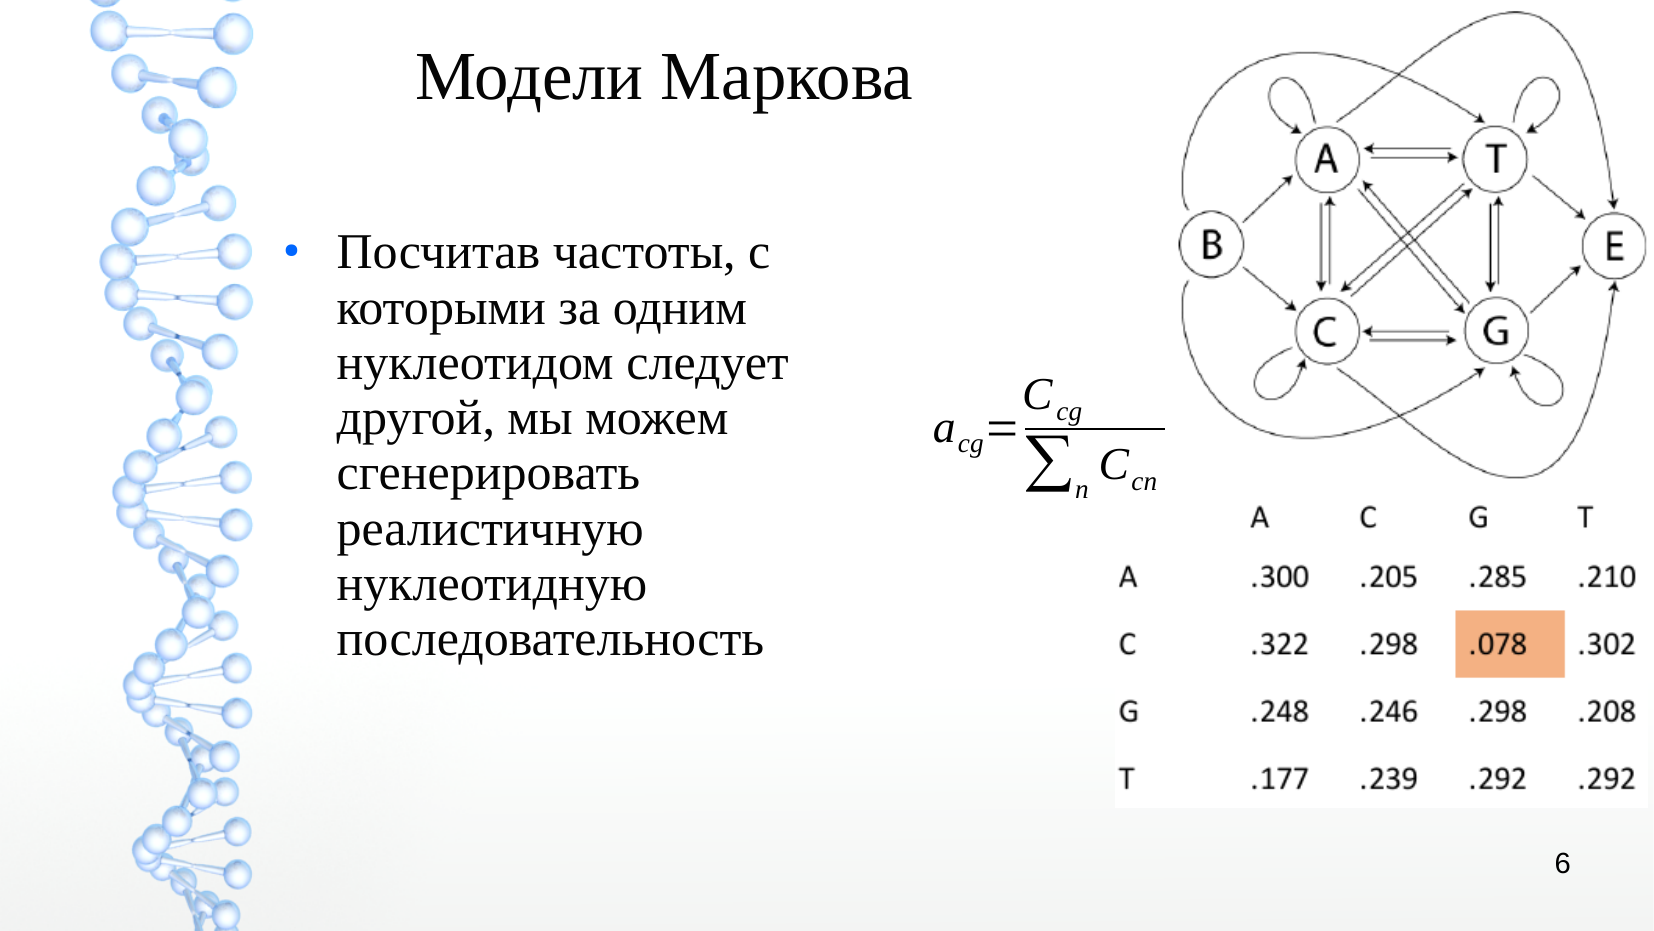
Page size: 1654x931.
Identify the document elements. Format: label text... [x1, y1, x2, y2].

chart [926, 368, 1173, 505]
picture [0, 0, 1654, 931]
title Модели Маркова [0, 0, 1157, 154]
list Посчитав частоты, с которыми за одним нуклеотидом следует другой, мы можем сгенерировать реалистичную нуклеотидную последовательность [265, 224, 945, 674]
